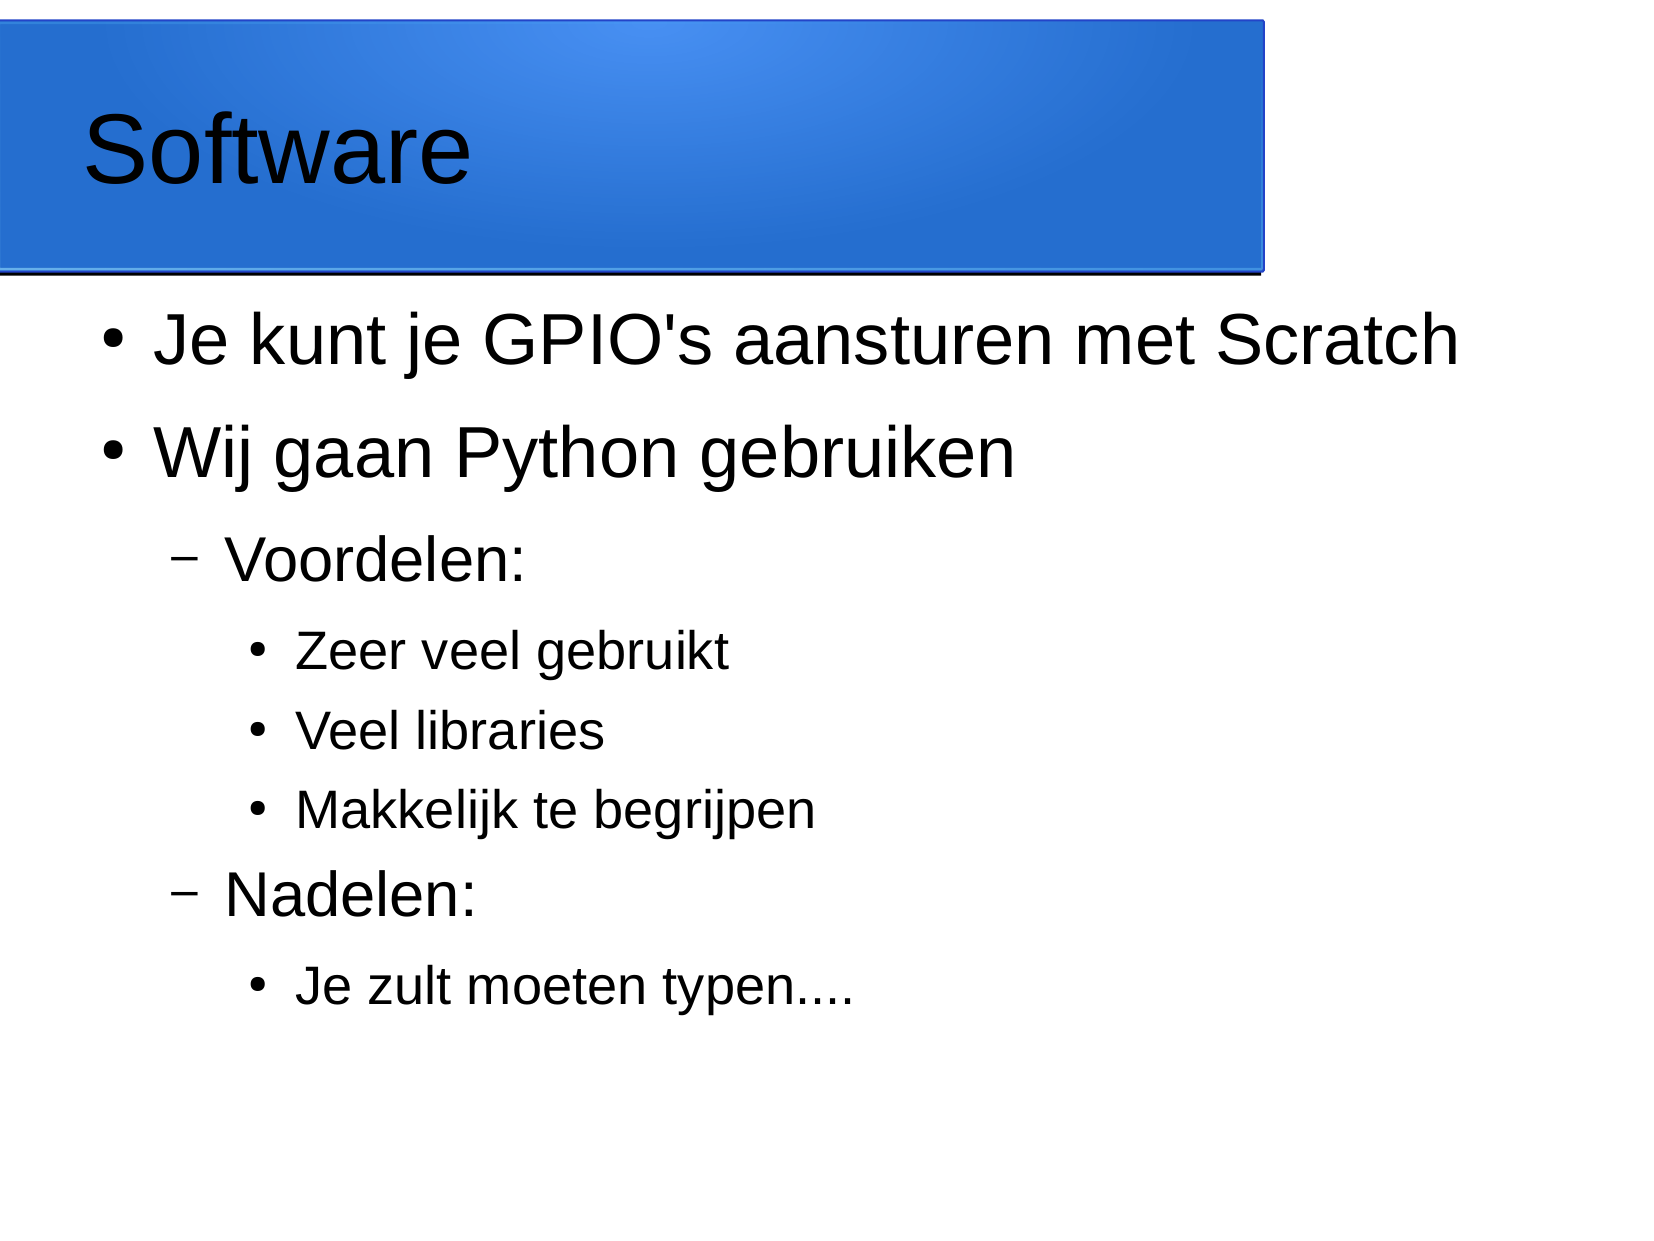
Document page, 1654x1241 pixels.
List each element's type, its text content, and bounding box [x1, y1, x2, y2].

title Software [82, 47, 1235, 252]
list Je kunt je GPIO's aansturen met Scratch Wij gaan Python gebruiken Voordelen: Zeer veel gebruikt Veel libraries Makkelijk te begrijpen Nadelen: Je zult moeten typen.... [82, 299, 1571, 1019]
